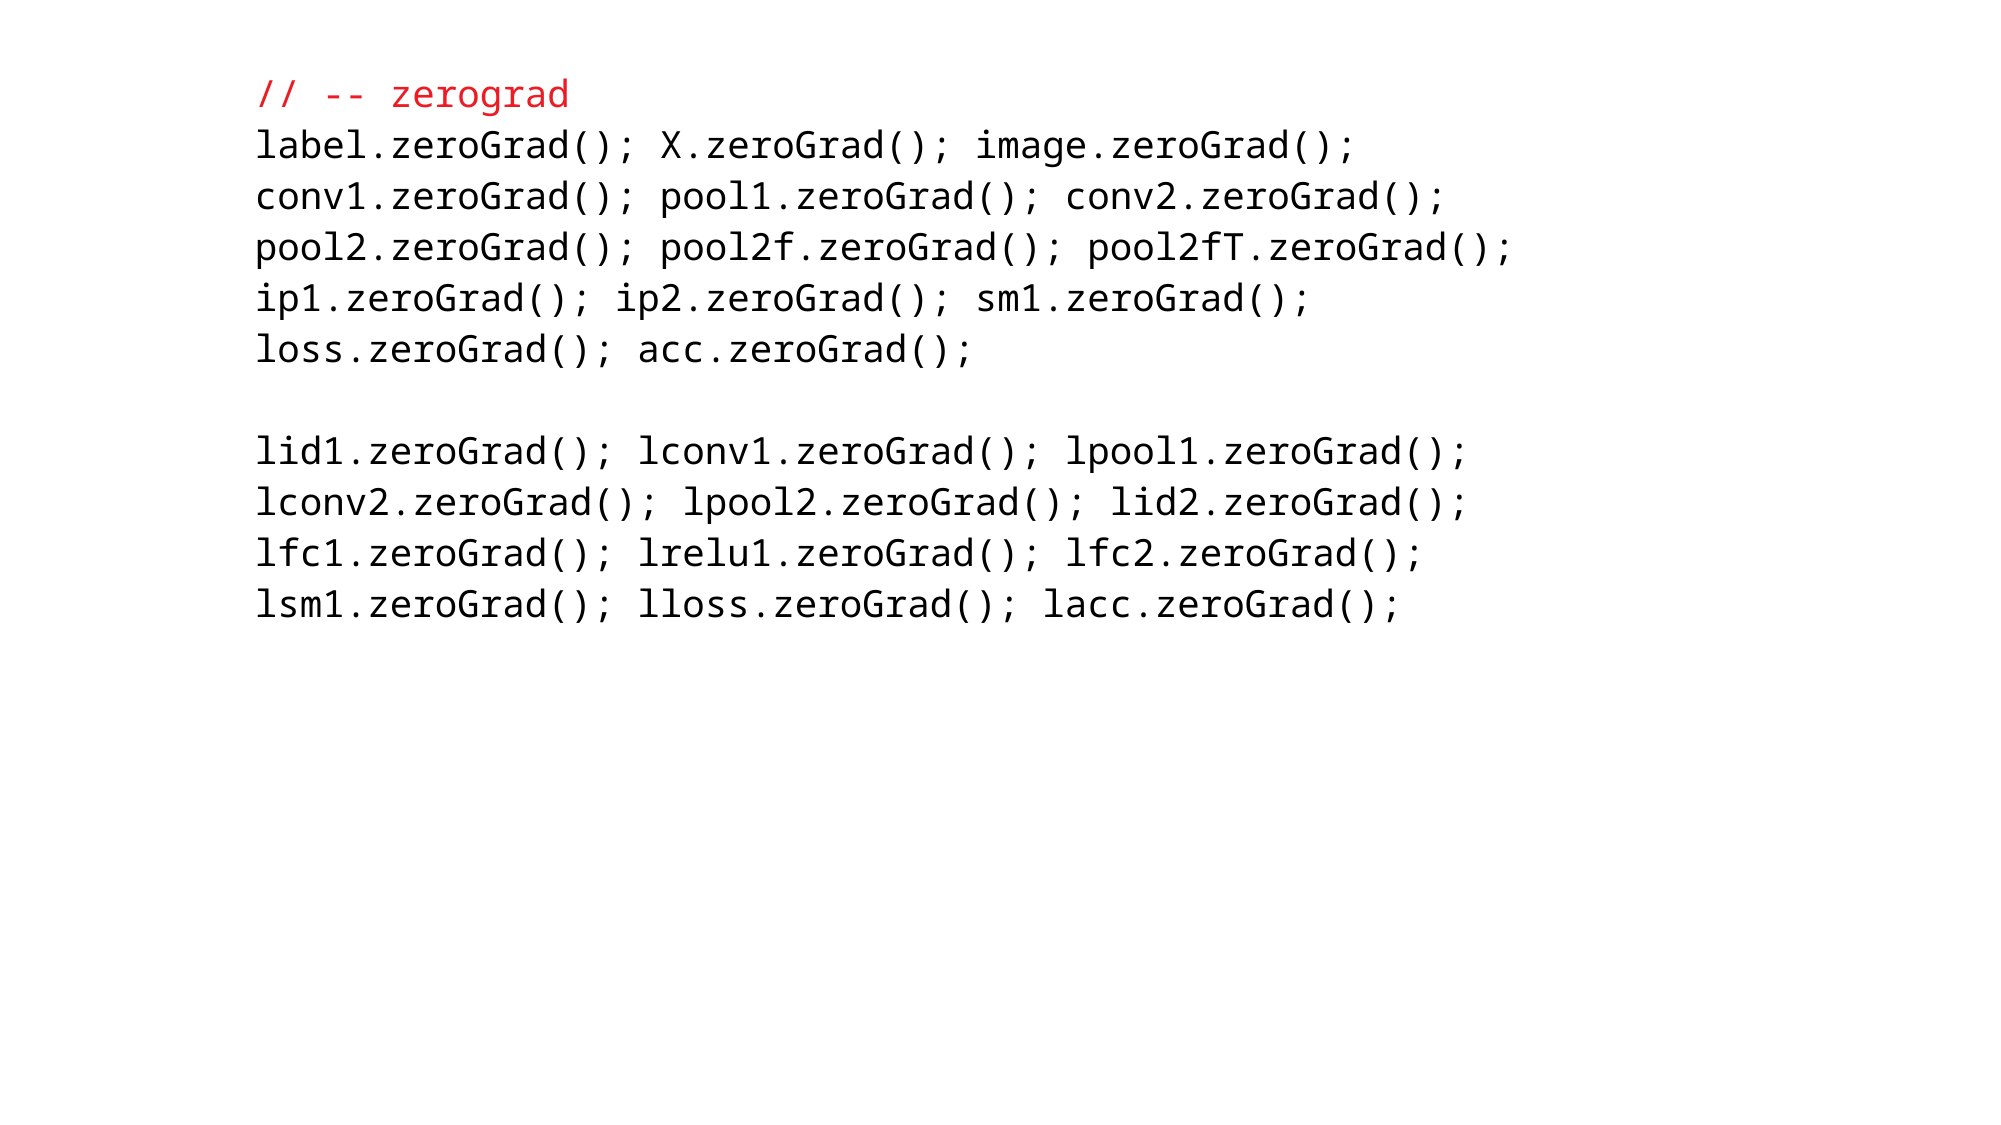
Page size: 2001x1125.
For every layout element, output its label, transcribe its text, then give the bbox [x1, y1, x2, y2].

text_box // -- zerograd label.zeroGrad(); X.zeroGrad(); image.zeroGrad(); conv1.zeroGrad(); pool1.zeroGrad(); conv2.zeroGrad(); pool2.zeroGrad(); pool2f.zeroGrad(); pool2fT.zeroGrad(); ip1.zeroGrad(); ip2.zeroGrad(); sm1.zeroGrad(); loss.zeroGrad(); acc.zeroGrad(); lid1.zeroGrad(); lconv1.zeroGrad(); lpool1.zeroGrad(); lconv2.zeroGrad(); lpool2.zeroGrad(); lid2.zeroGrad(); lfc1.zeroGrad(); lrelu1.zeroGrad(); lfc2.zeroGrad(); lsm1.zeroGrad(); lloss.zeroGrad(); lacc.zeroGrad(); [90, 60, 1741, 717]
